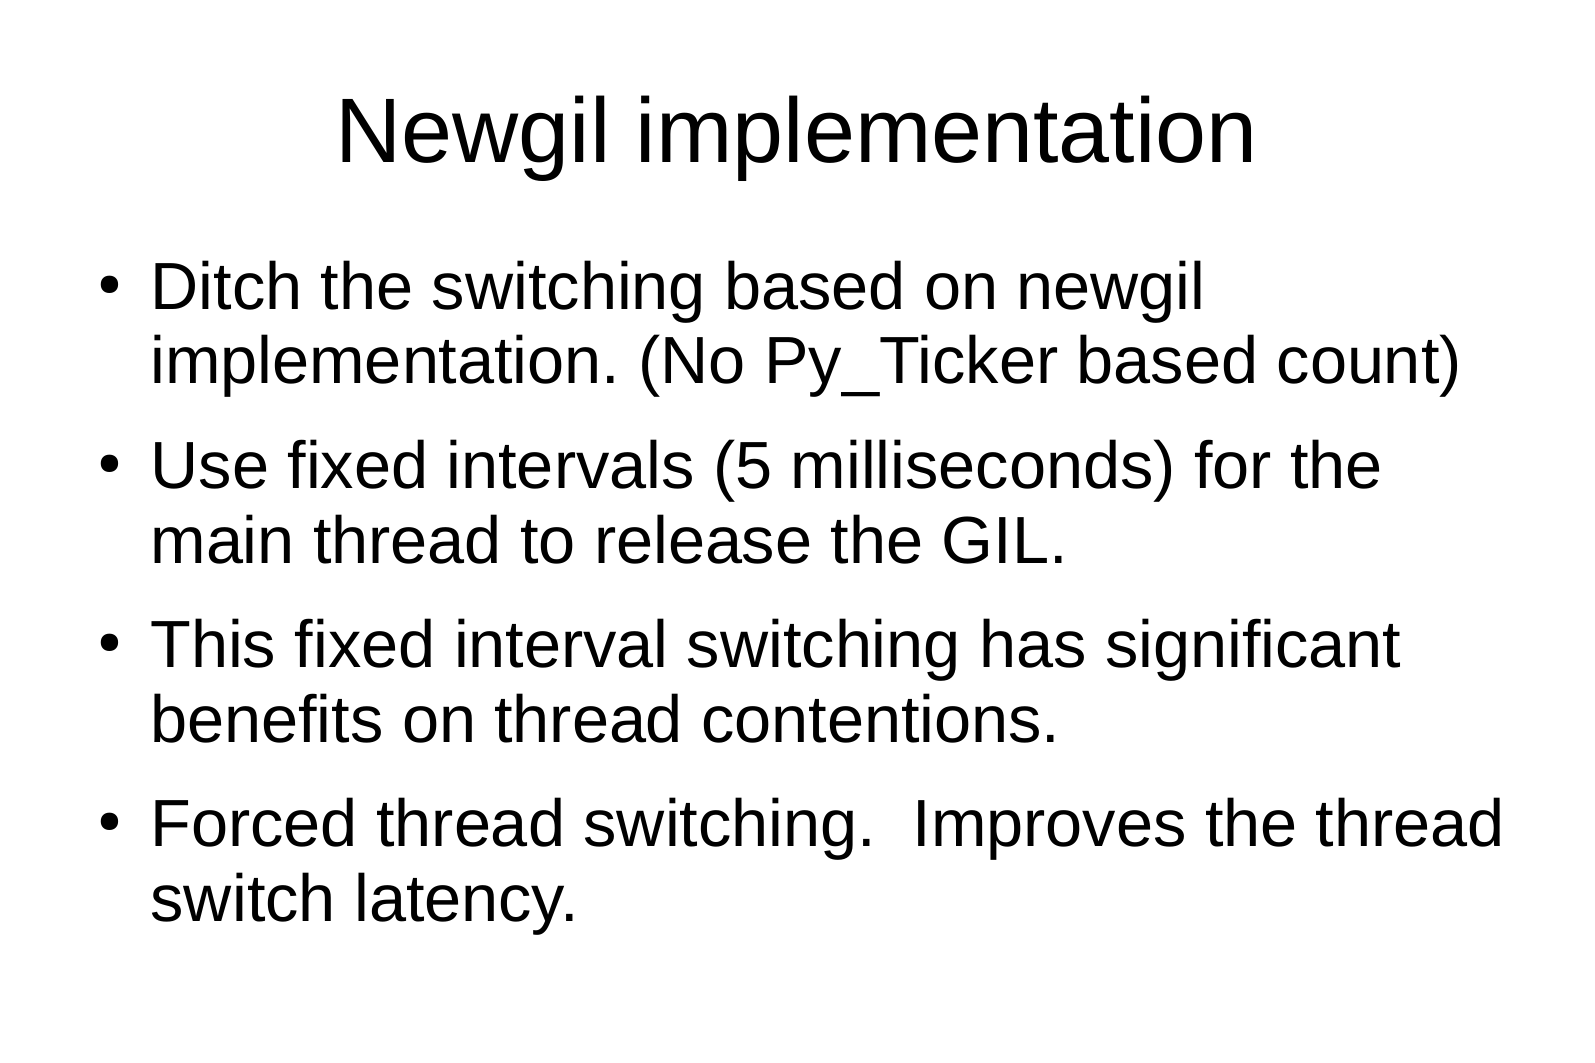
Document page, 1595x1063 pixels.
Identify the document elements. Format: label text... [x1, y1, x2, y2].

title Newgil implementation [79, 49, 1515, 213]
list Ditch the switching based on newgil implementation. (No Py_Ticker based count) Use fixed intervals (5 milliseconds) for the main thread to release the GIL. This fixed interval switching has significant benefits on thread contentions. Forced thread switching. Improves the thread switch latency. [79, 248, 1515, 951]
